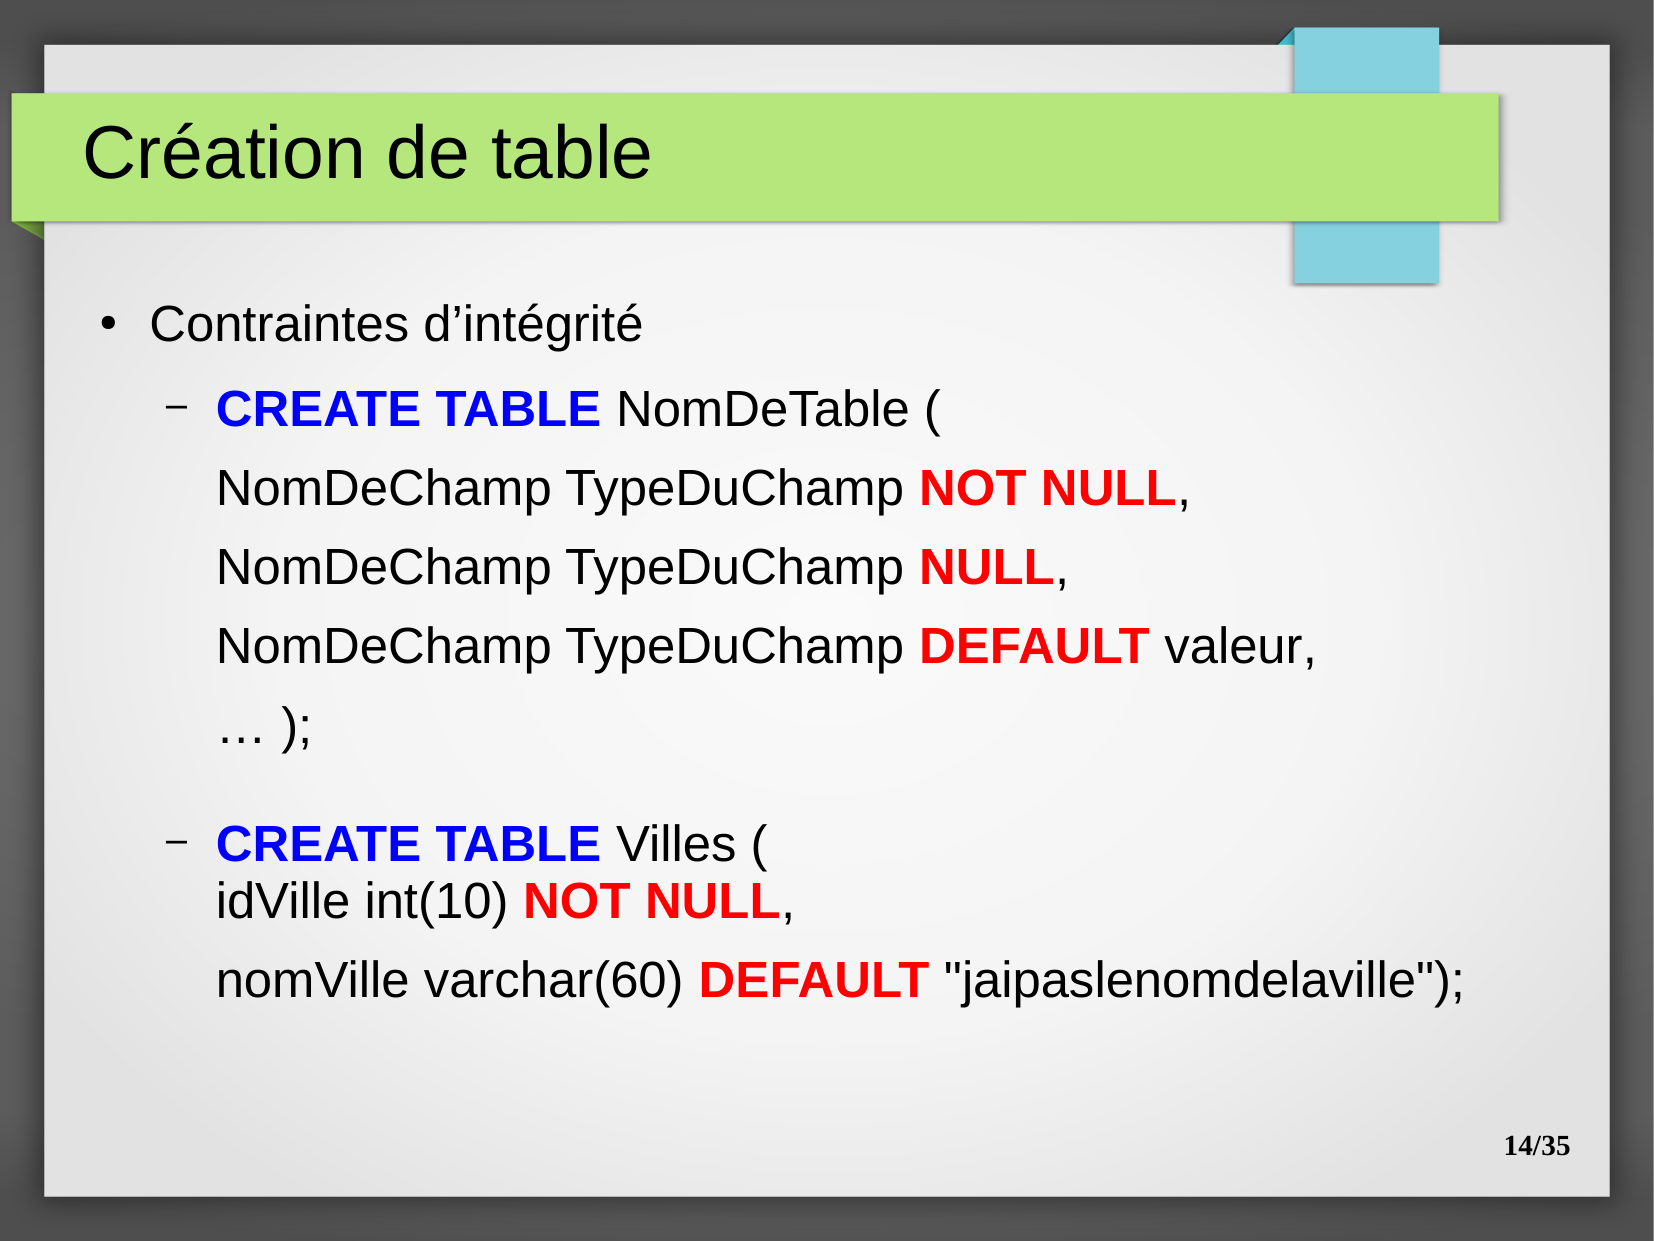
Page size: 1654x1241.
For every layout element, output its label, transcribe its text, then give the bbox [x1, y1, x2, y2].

title Création de table [82, 49, 1571, 257]
list Contraintes d’intégrité CREATE TABLE NomDeTable ( NomDeChamp TypeDuChamp NOT NULL, NomDeChamp TypeDuChamp NULL, NomDeChamp TypeDuChamp DEFAULT valeur, … ); CREATE TABLE Villes ( idVille int(10) NOT NULL, nomVille varchar(60) DEFAULT "jaipaslenomdelaville"); [82, 295, 1571, 1015]
picture [0, 0, 1654, 1241]
